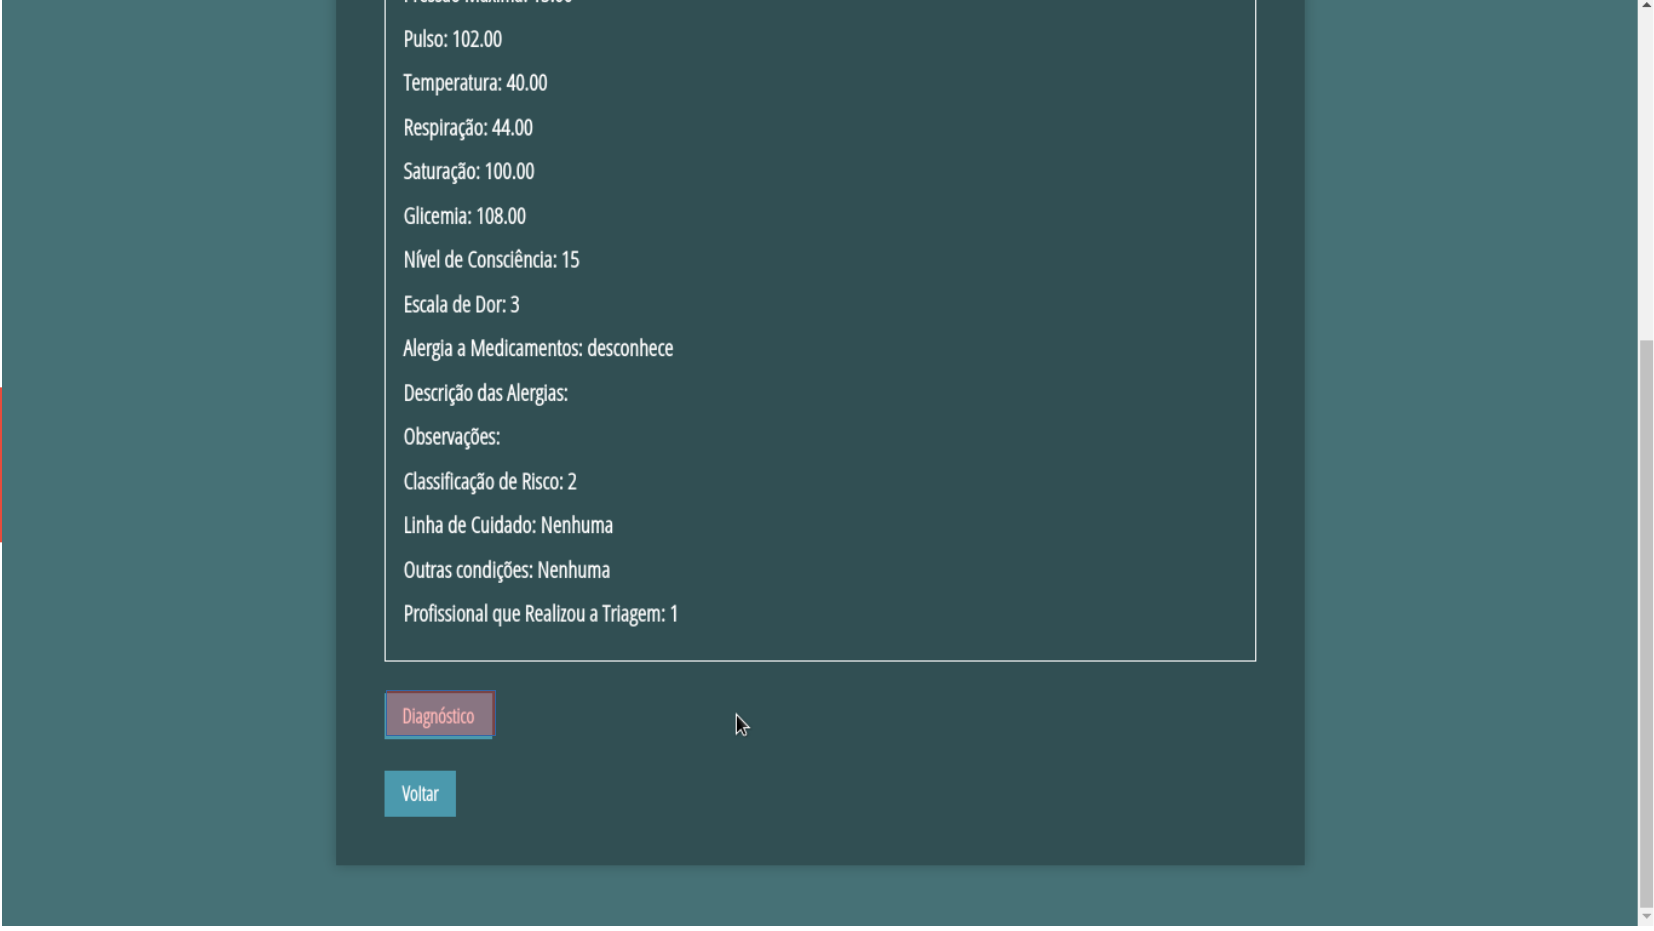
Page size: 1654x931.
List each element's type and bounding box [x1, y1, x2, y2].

picture [2, 0, 1654, 926]
text_box [386, 690, 496, 736]
